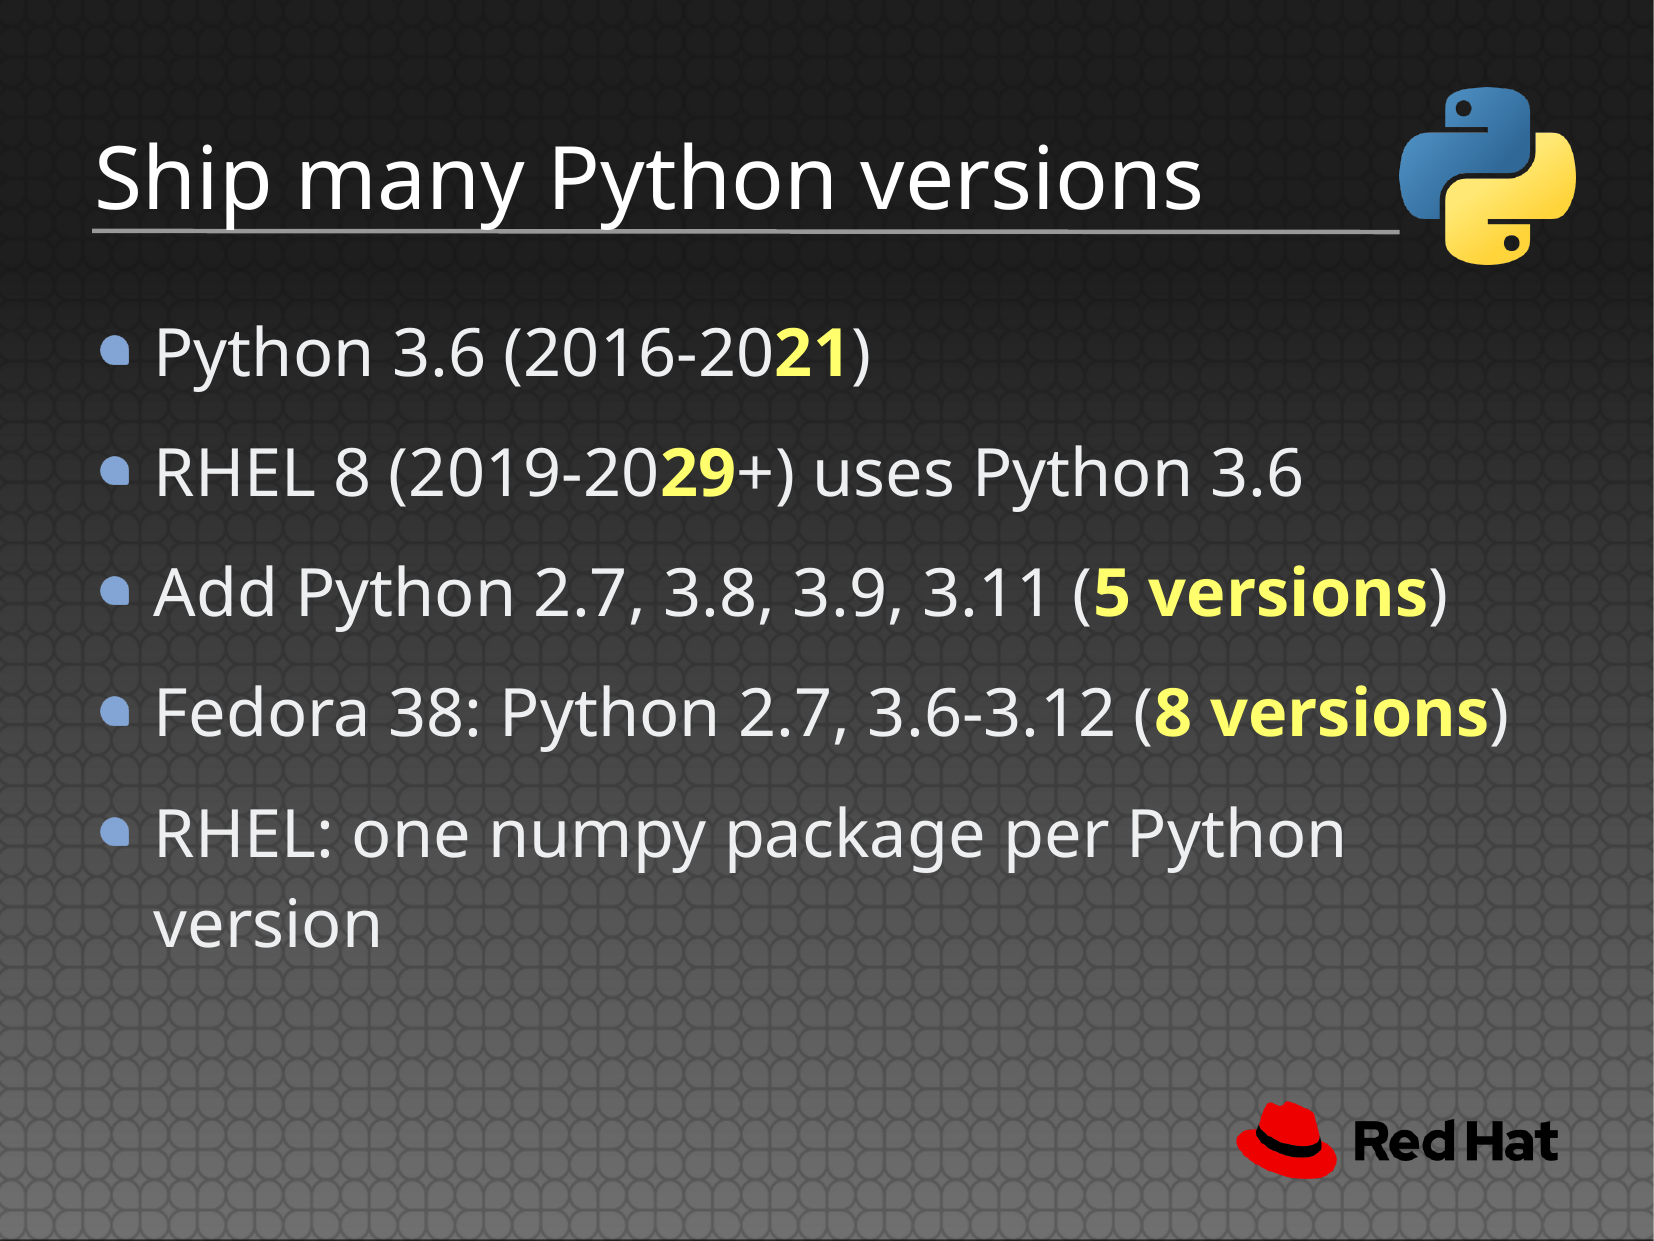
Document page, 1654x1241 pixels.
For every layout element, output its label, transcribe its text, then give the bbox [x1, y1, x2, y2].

list Python 3.6 (2016-2021) RHEL 8 (2019-2029+) uses Python 3.6 Add Python 2.7, 3.8, 3.9, 3.11 (5 versions) Fedora 38: Python 2.7, 3.6-3.12 (8 versions) RHEL: one numpy package per Python version [82, 304, 1571, 1045]
title Ship many Python versions [94, 100, 1426, 251]
picture [0, 0, 1654, 1241]
